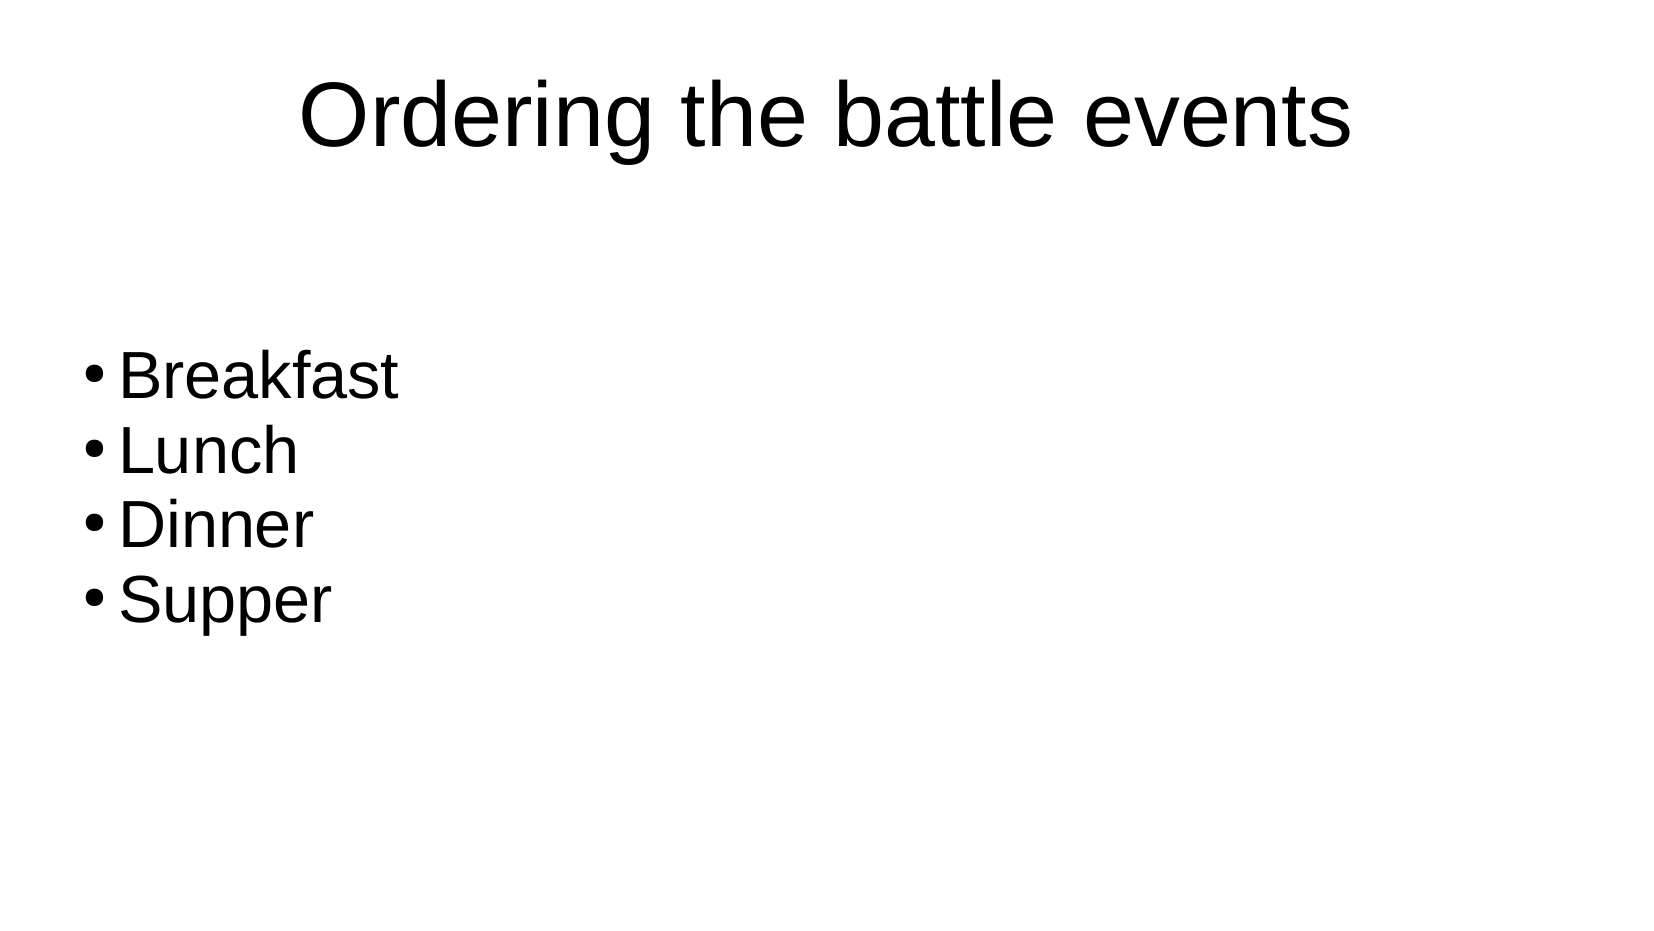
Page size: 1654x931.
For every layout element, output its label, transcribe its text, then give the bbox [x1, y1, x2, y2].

subtitle Breakfast Lunch Dinner Supper [82, 217, 1571, 758]
title Ordering the battle events [82, 37, 1571, 193]
